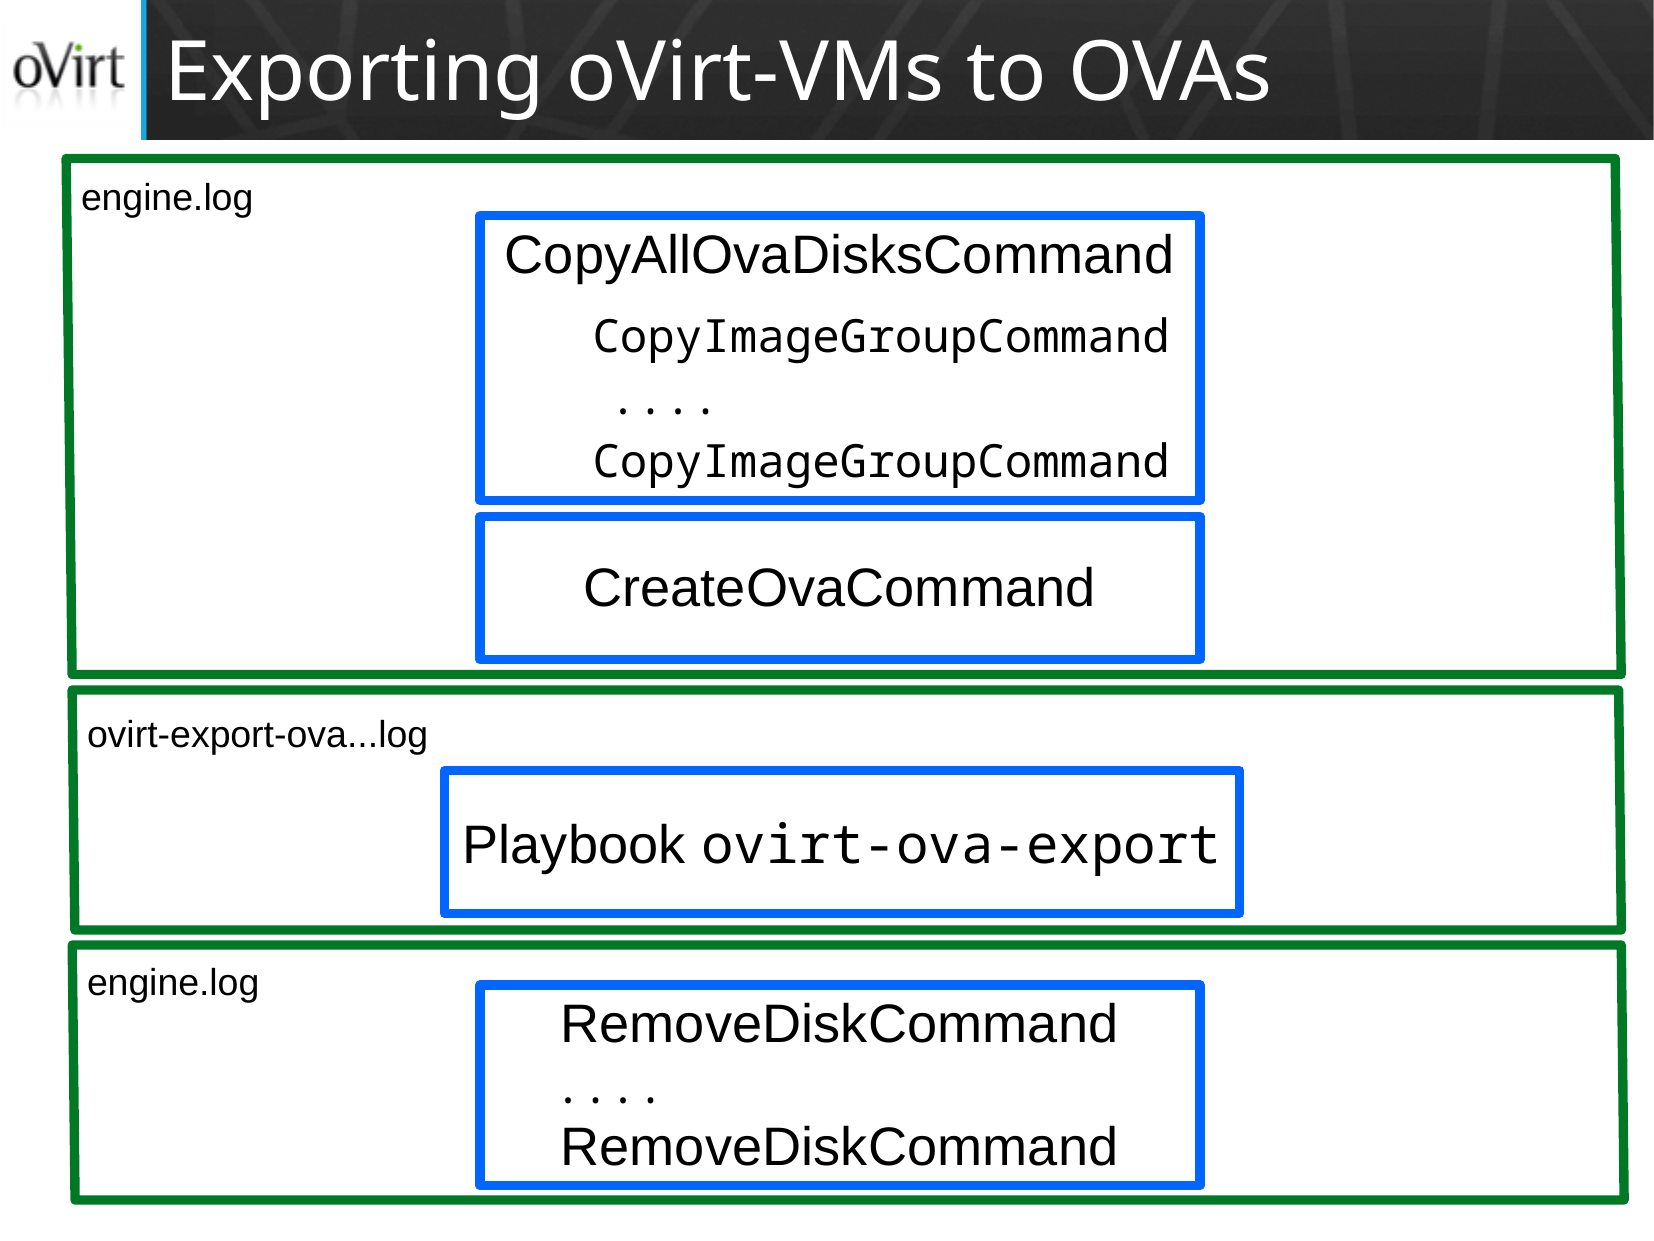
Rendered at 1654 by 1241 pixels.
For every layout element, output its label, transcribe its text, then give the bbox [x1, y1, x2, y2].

text_box engine.log [66, 169, 286, 255]
text_box CopyAllOvaDisksCommand CopyImageGroupCommand .... CopyImageGroupCommand [480, 215, 1201, 501]
text_box engine.log [72, 954, 291, 1040]
picture [0, 0, 1654, 140]
text_box ovirt-export-ova...log [72, 706, 466, 792]
text_box CreateOvaCommand [480, 516, 1201, 660]
title Exporting oVirt-VMs to OVAs [164, 18, 1653, 119]
text_box RemoveDiskCommand .... RemoveDiskCommand [480, 985, 1201, 1186]
text_box Playbook ovirt-ova-export [444, 770, 1240, 914]
